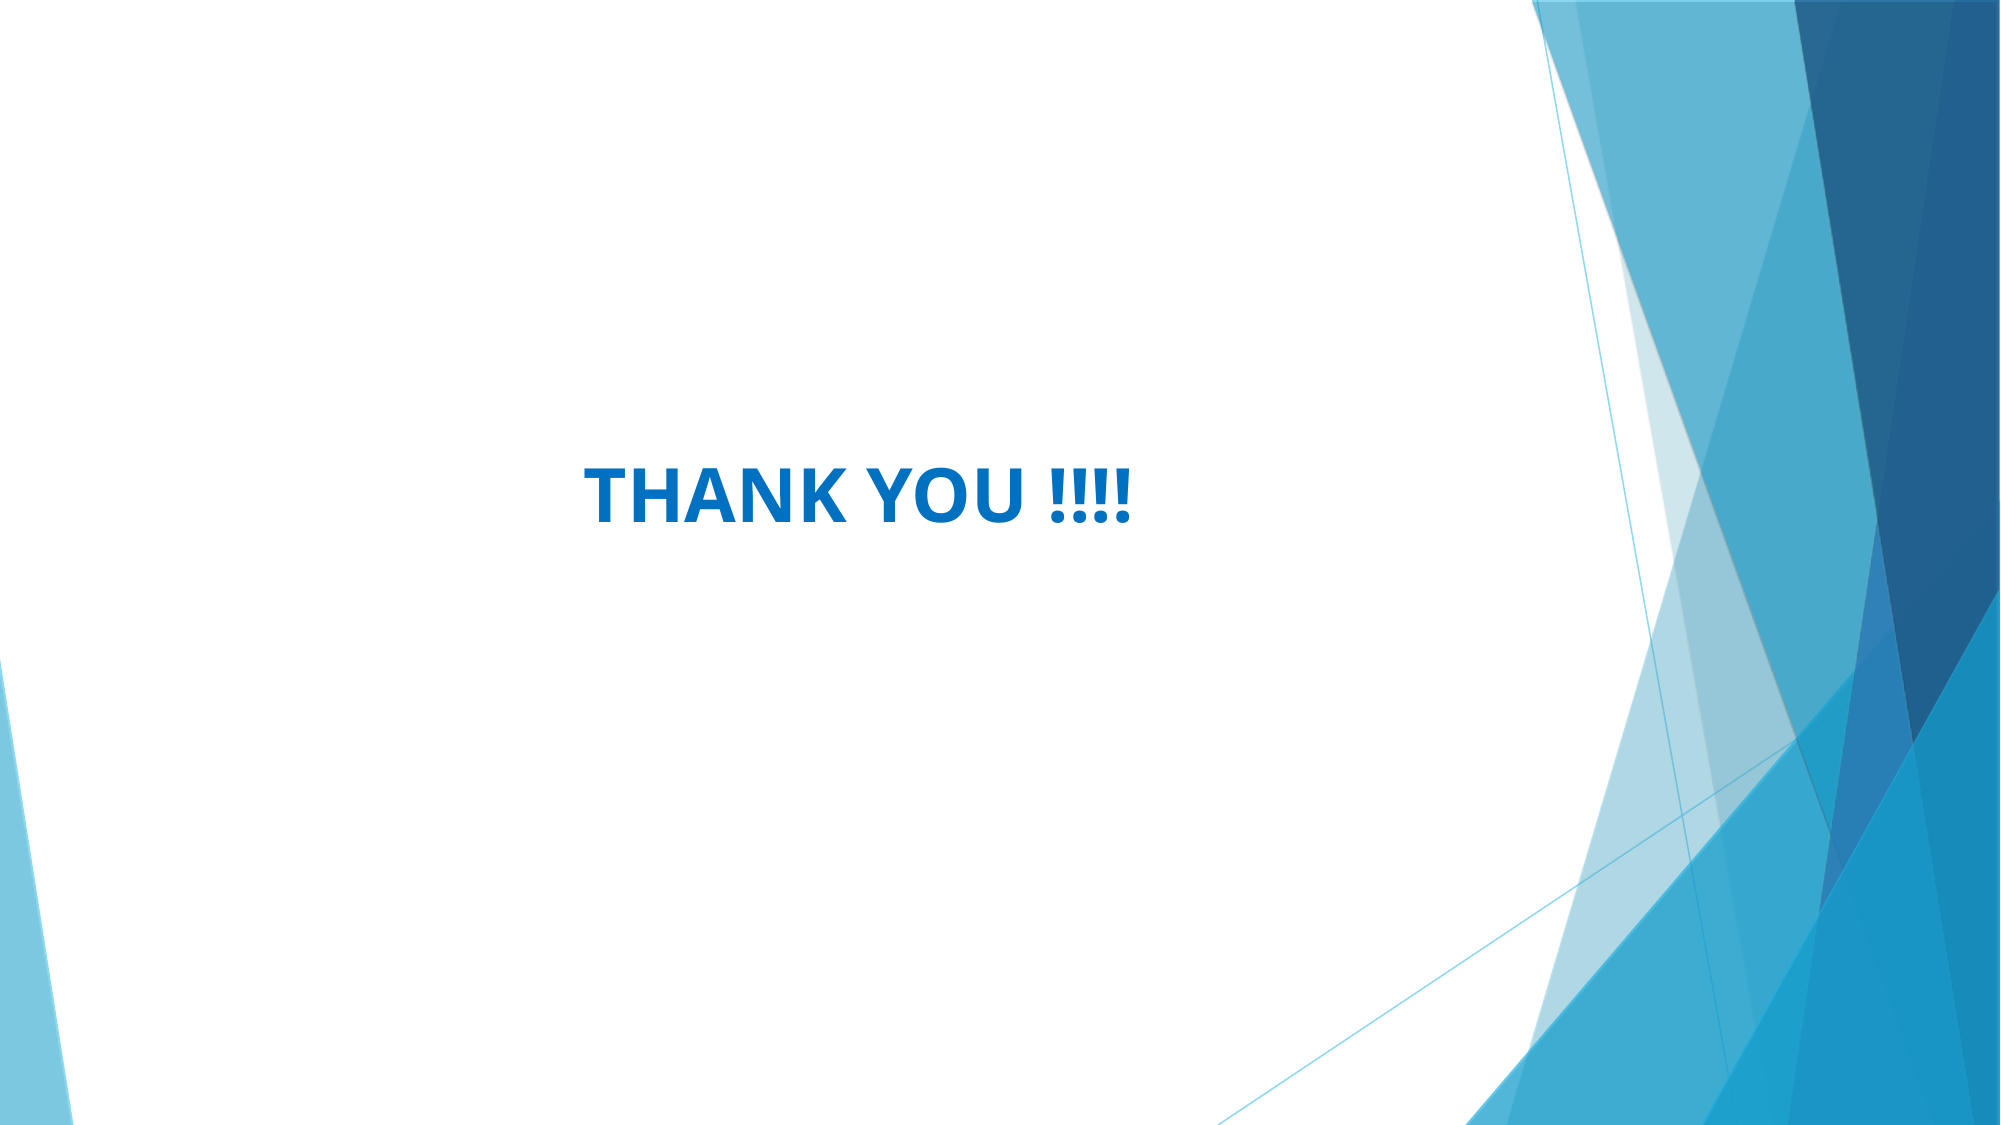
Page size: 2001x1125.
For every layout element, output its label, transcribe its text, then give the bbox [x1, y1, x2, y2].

title THANK YOU !!!! [143, 440, 1555, 657]
